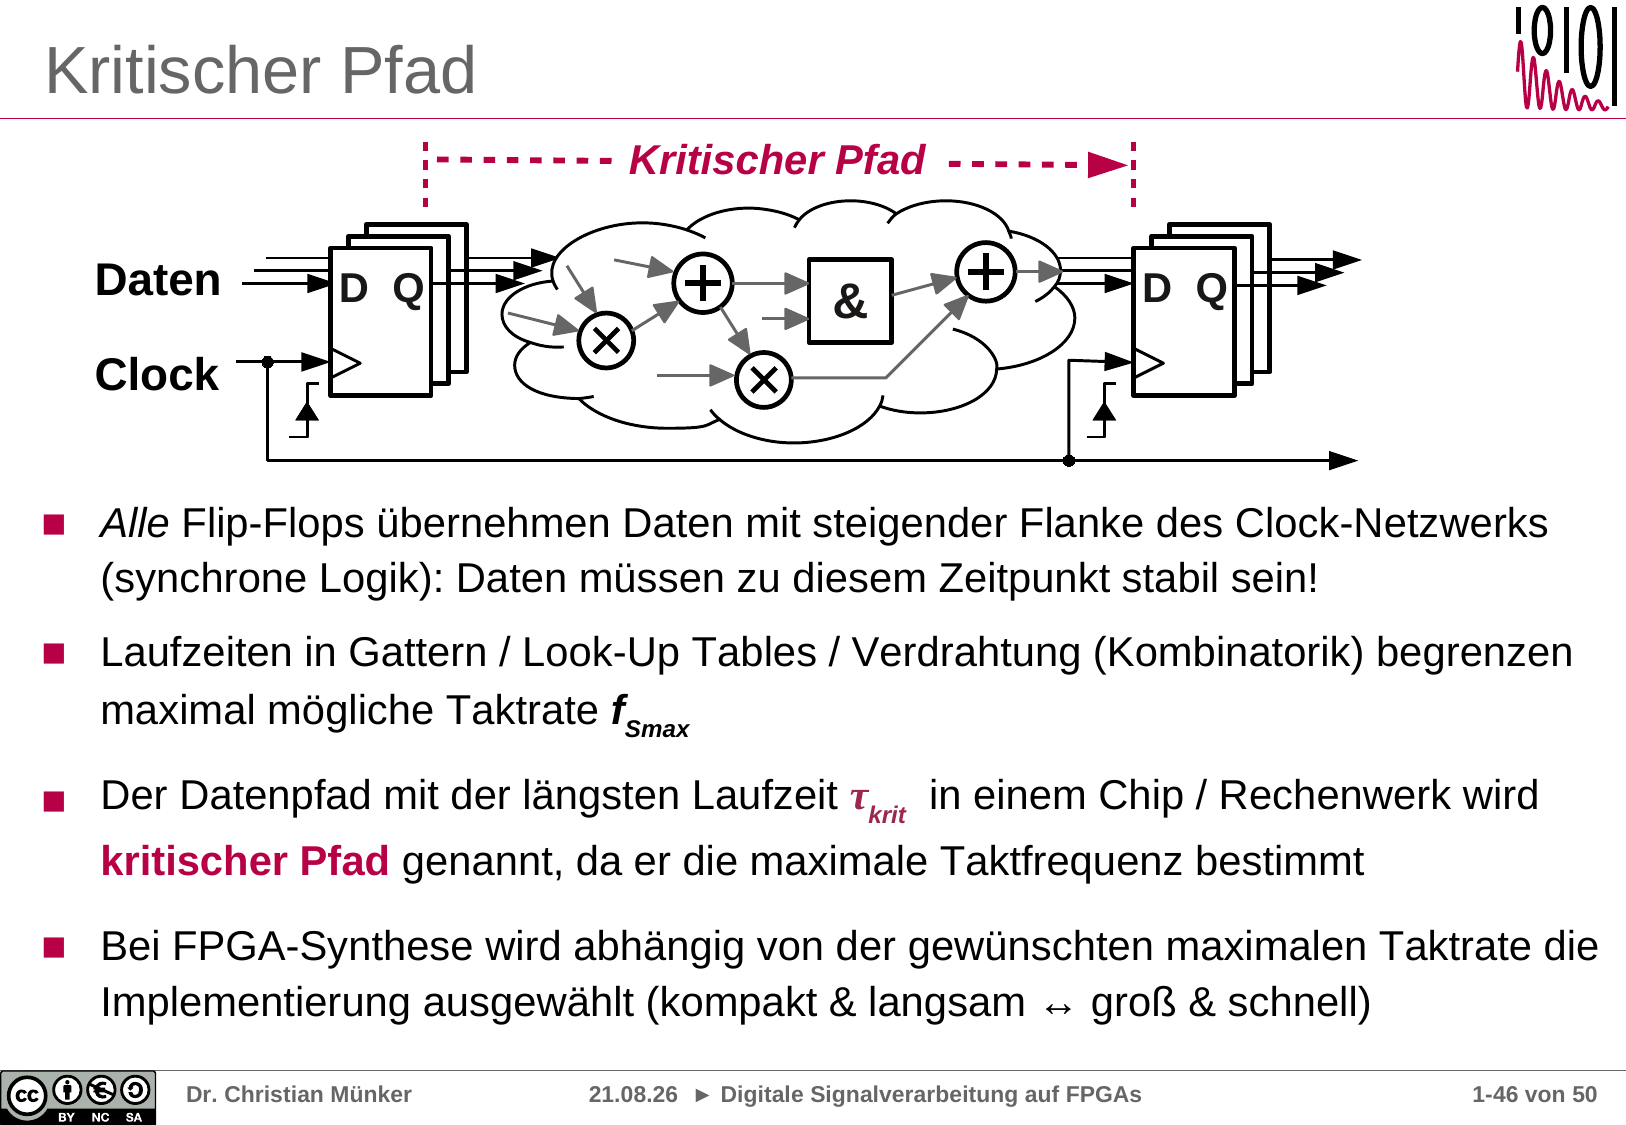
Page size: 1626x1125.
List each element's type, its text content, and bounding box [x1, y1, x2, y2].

text_box [960, 246, 1012, 298]
text_box Kritischer Pfad [614, 129, 941, 192]
text_box [1063, 454, 1075, 467]
text_box D [338, 257, 370, 320]
text_box Q [1195, 257, 1229, 320]
text_box [501, 200, 1075, 443]
picture [1512, 0, 1624, 114]
text_box Daten [94, 244, 228, 297]
text_box & [809, 259, 892, 343]
text_box [330, 224, 467, 396]
list Alle Flip-Flops übernehmen Daten mit steigender Flanke des Clock-Netzwerks (synchrone Logik): Daten müssen zu diesem Zeitpunkt stabil sein! Laufzeiten in Gattern / Look-Up Tables / Verdrahtung (Kombinatorik) begrenzen maximal mögliche Taktrate fSmax Der Datenpfad mit der längsten Laufzeit τkrit in einem Chip / Rechenwerk wird kritischer Pfad genannt, da er die maximale Taktfrequenz bestimmt Bei FPGA-Synthese wird abhängig von der gewünschten maximalen Taktrate die Implementierung ausgewählt (kompakt & langsam ↔ groß & schnell) [41, 490, 1619, 1064]
text_box [677, 257, 729, 310]
text_box D [1142, 257, 1173, 320]
text_box [261, 356, 274, 368]
text_box Q [392, 257, 426, 320]
title Kritischer Pfad [44, 10, 1299, 137]
text_box Clock [94, 338, 228, 391]
text_box [1133, 224, 1270, 396]
